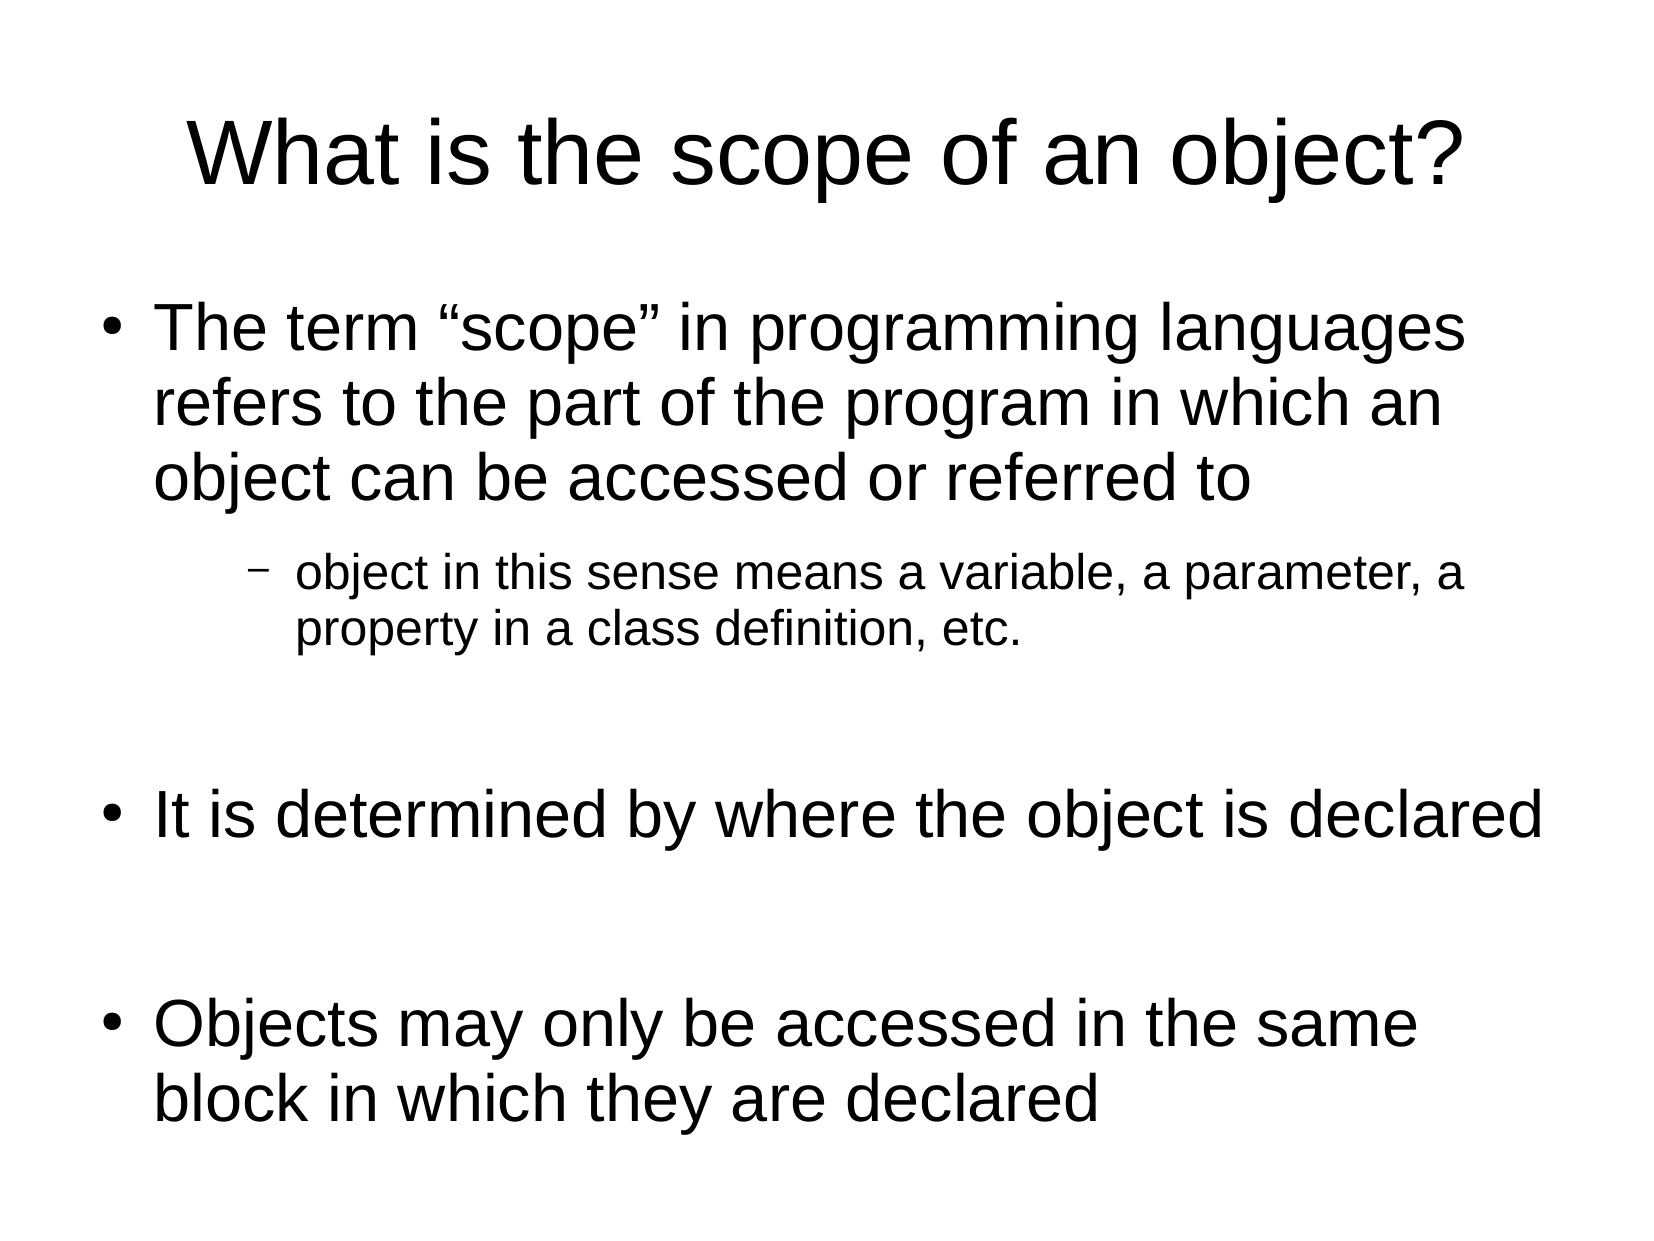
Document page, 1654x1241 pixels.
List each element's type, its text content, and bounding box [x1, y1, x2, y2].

list The term “scope” in programming languages refers to the part of the program in which an object can be accessed or referred to object in this sense means a variable, a parameter, a property in a class definition, etc. It is determined by where the object is declared Objects may only be accessed in the same block in which they are declared [82, 290, 1571, 1136]
title What is the scope of an object? [82, 49, 1571, 257]
